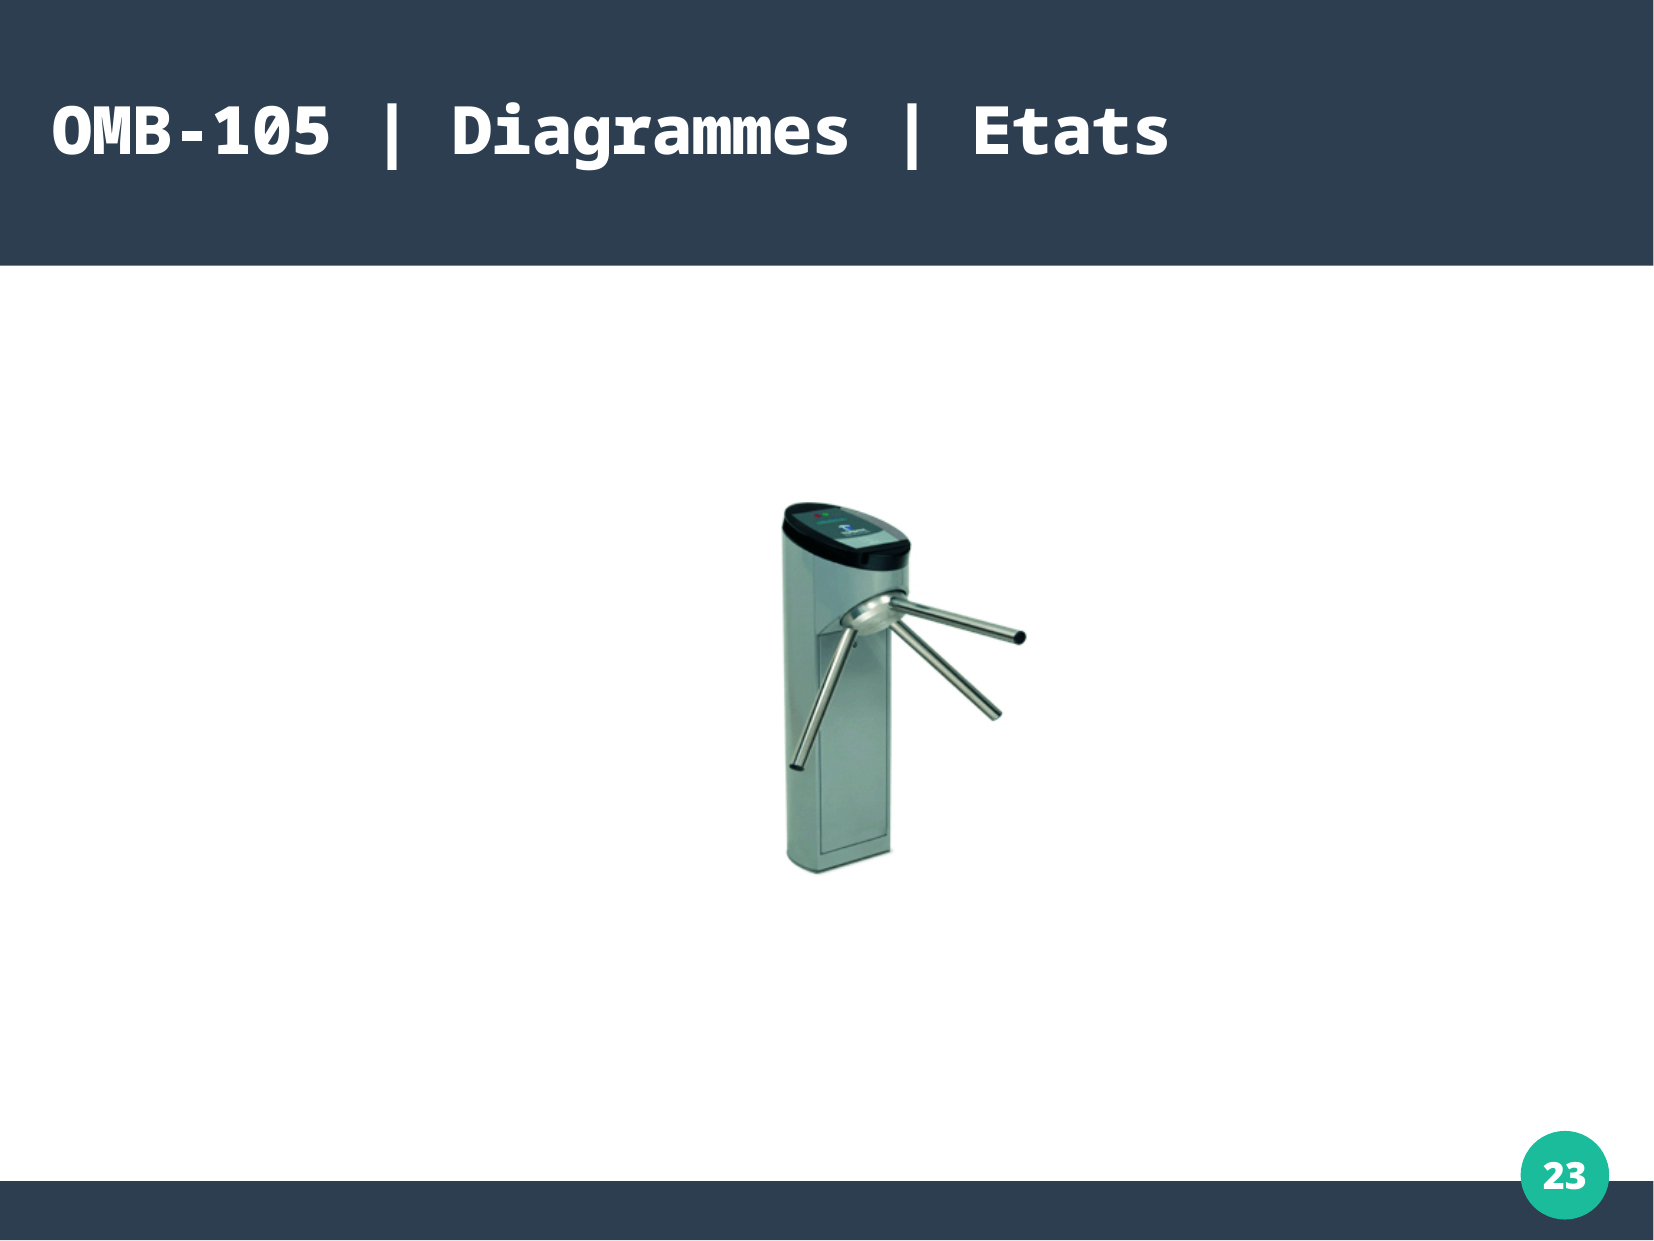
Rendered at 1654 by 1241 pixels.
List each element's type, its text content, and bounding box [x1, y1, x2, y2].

picture [780, 501, 1028, 877]
title OMB-105 | Diagrammes | Etats [52, 49, 1588, 208]
